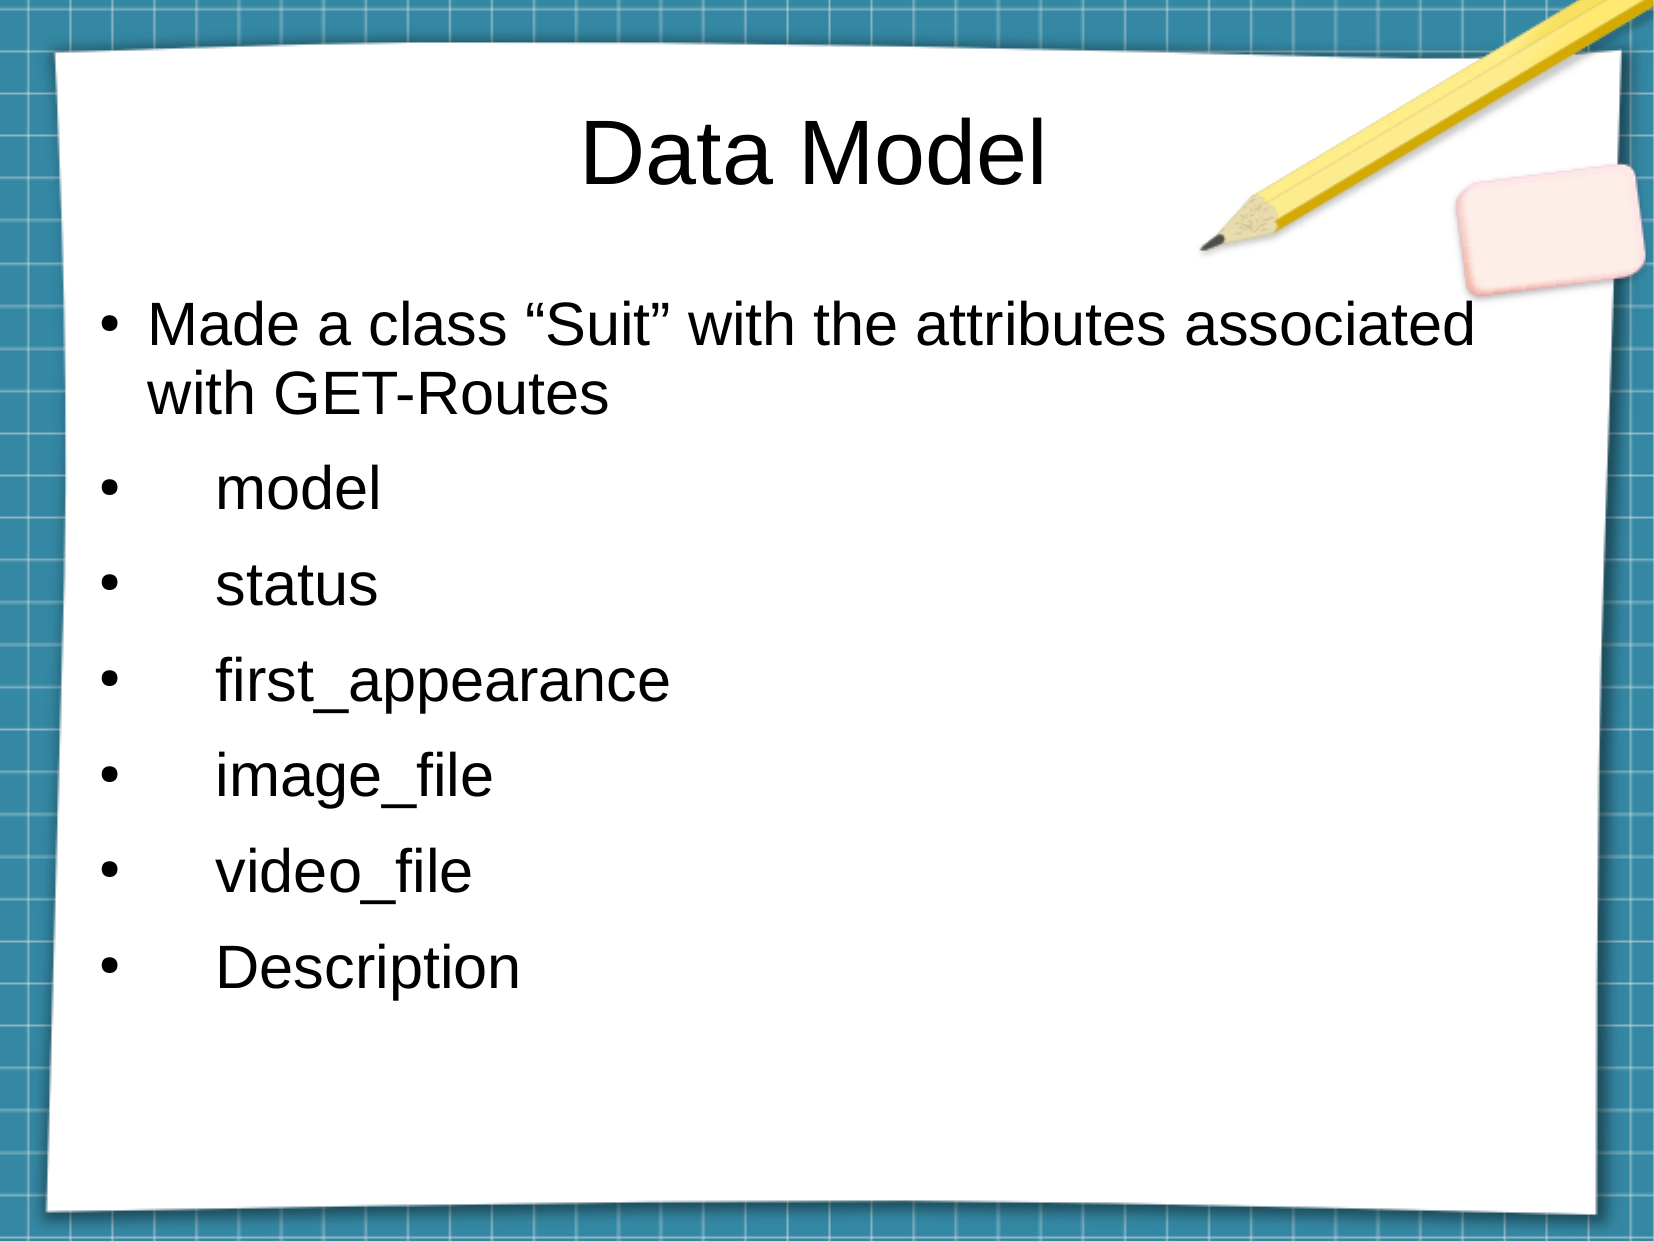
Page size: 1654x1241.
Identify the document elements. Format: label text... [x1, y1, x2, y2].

picture [0, 0, 1654, 1241]
list Made a class “Suit” with the attributes associated with GET-Routes model status first_appearance image_file video_file Description [82, 290, 1571, 1010]
title Data Model [82, 49, 1571, 257]
